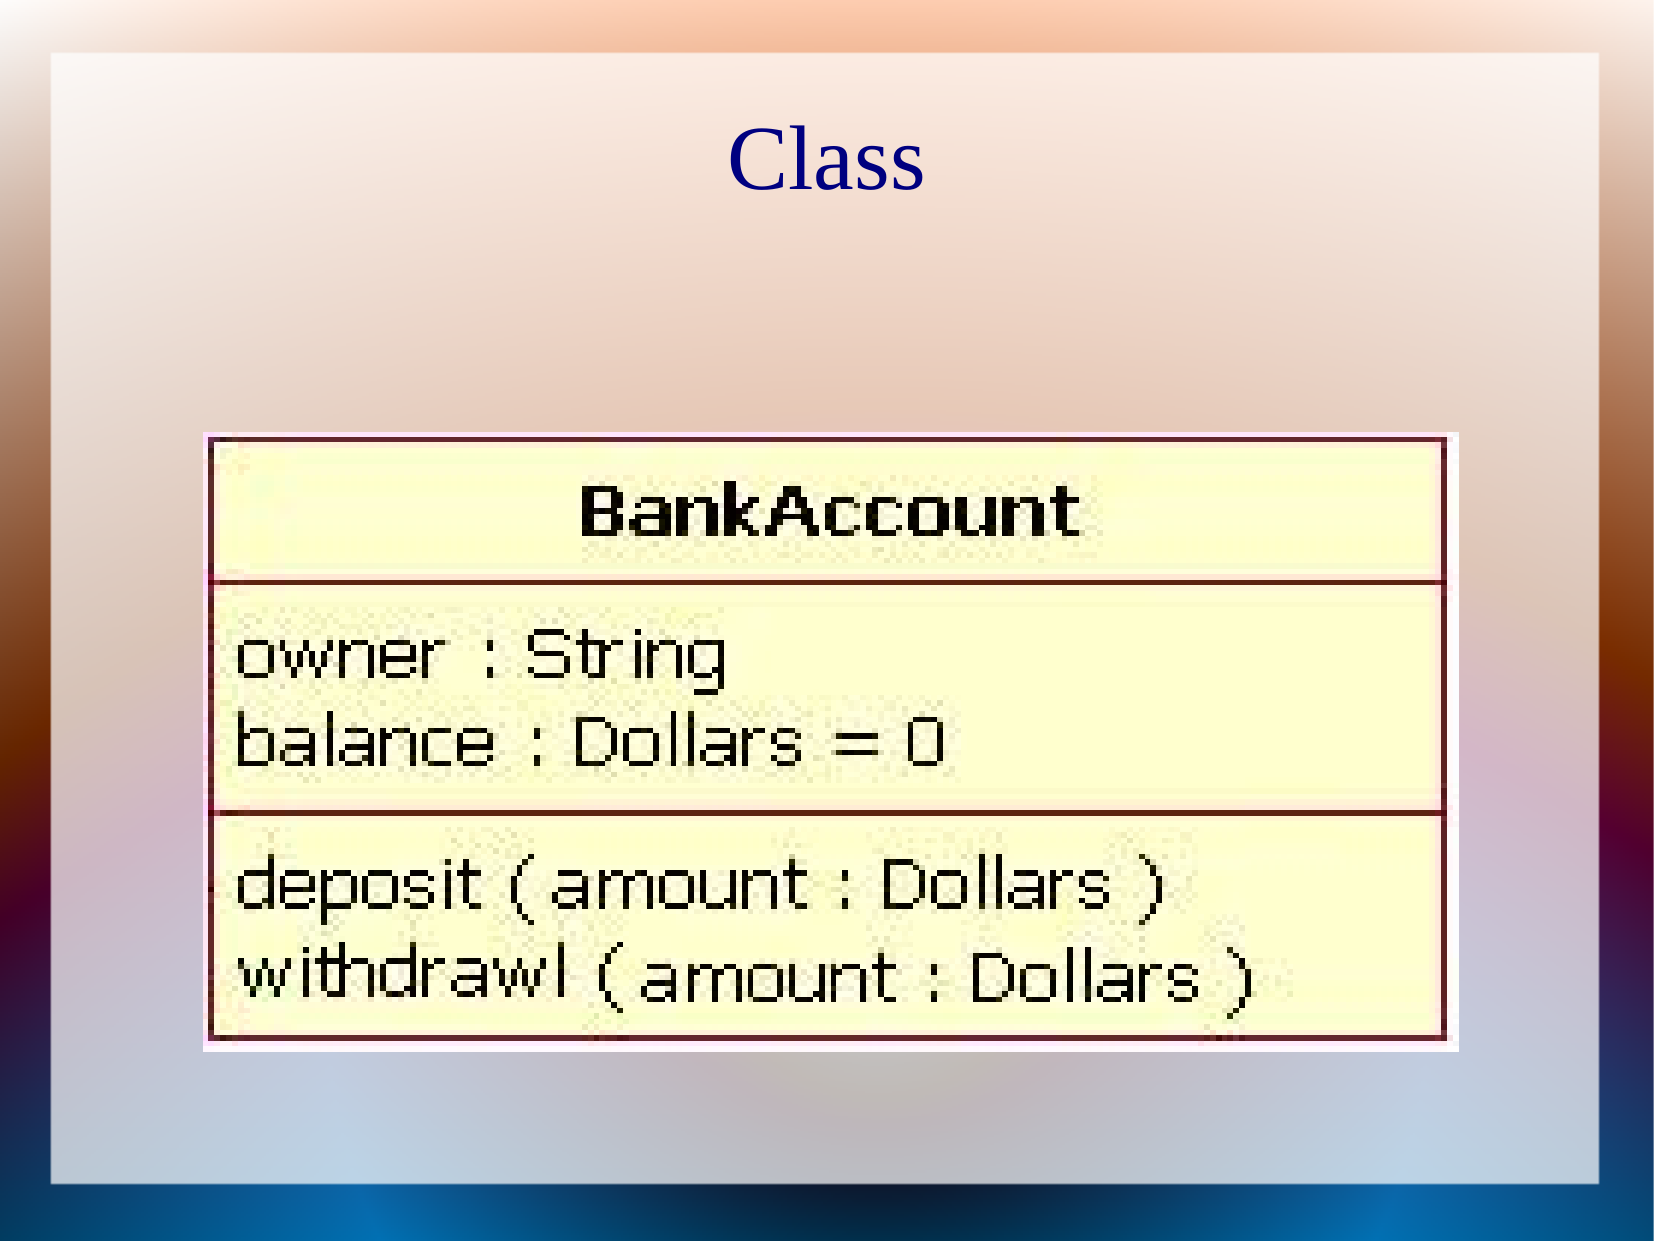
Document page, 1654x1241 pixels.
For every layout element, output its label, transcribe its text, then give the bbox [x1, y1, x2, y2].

list [82, 290, 1571, 1010]
title Class [82, 55, 1571, 263]
picture [0, 0, 1654, 1241]
